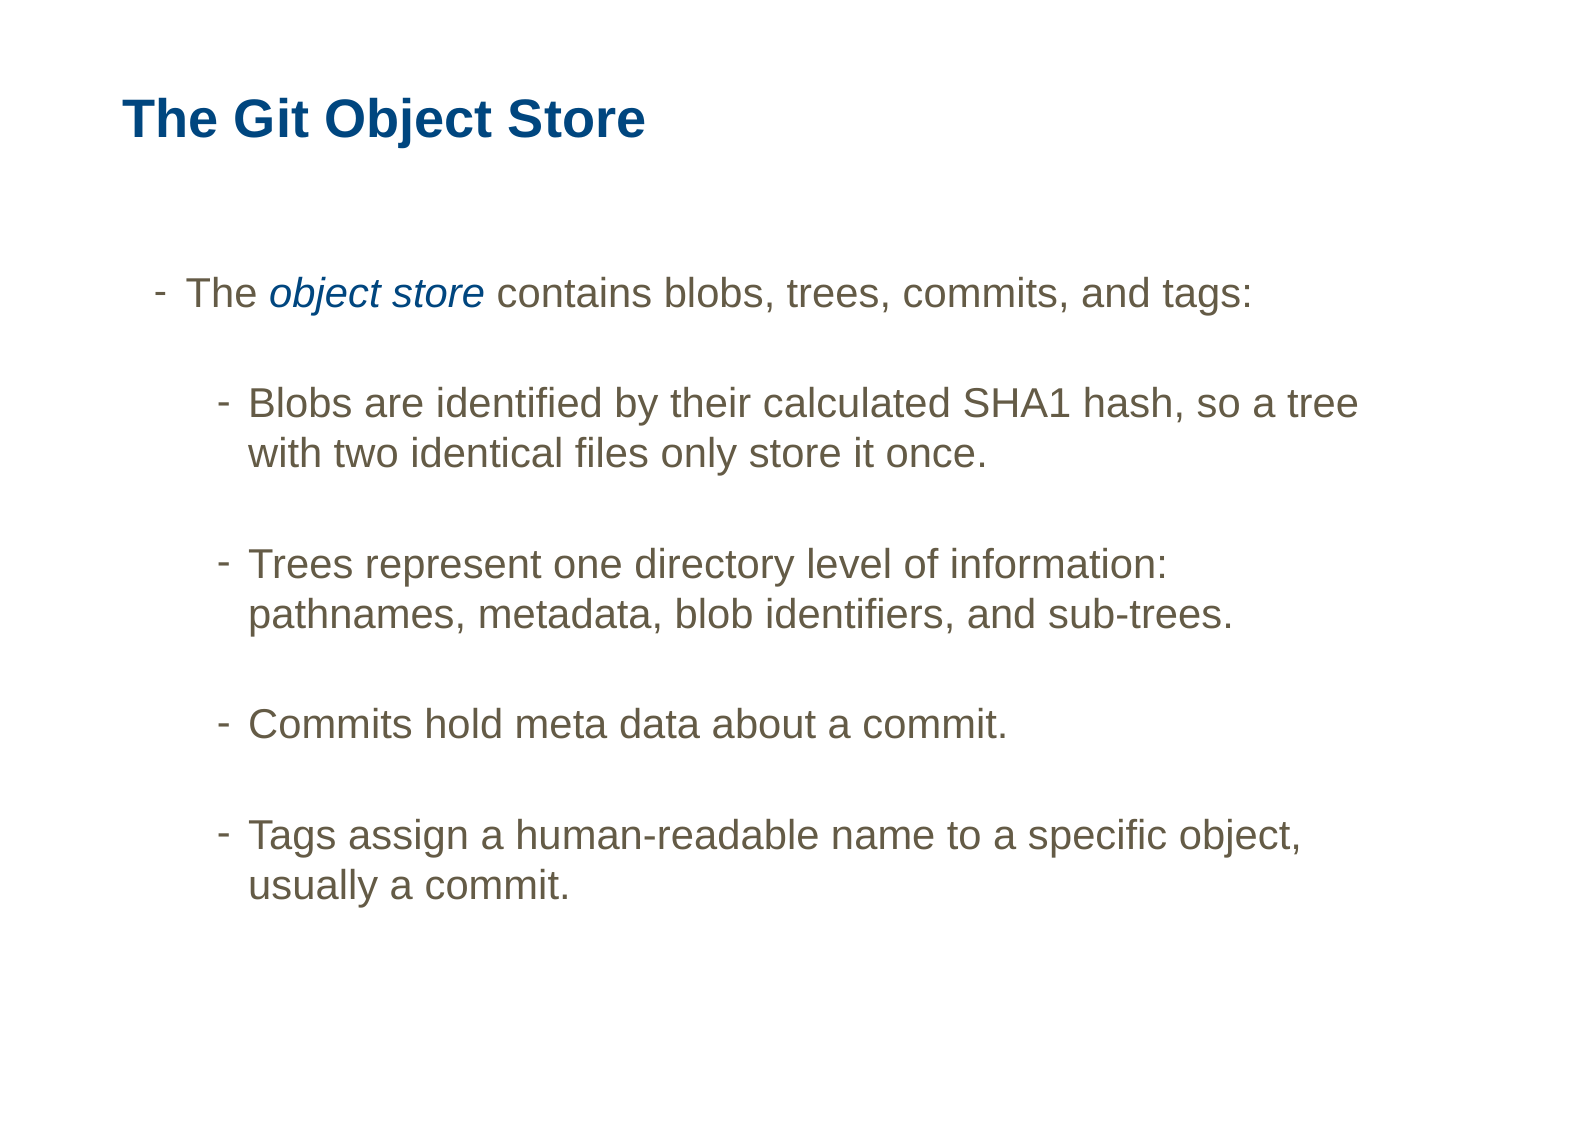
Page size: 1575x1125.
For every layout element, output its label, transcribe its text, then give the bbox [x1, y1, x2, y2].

title The Git Object Store [122, 76, 1541, 157]
list The object store contains blobs, trees, commits, and tags: Blobs are identified by their calculated SHA1 hash, so a tree with two identical files only store it once. Trees represent one directory level of information: pathnames, metadata, blob identifiers, and sub-trees. Commits hold meta data about a commit. Tags assign a human-readable name to a specific object, usually a commit. [122, 265, 1398, 941]
